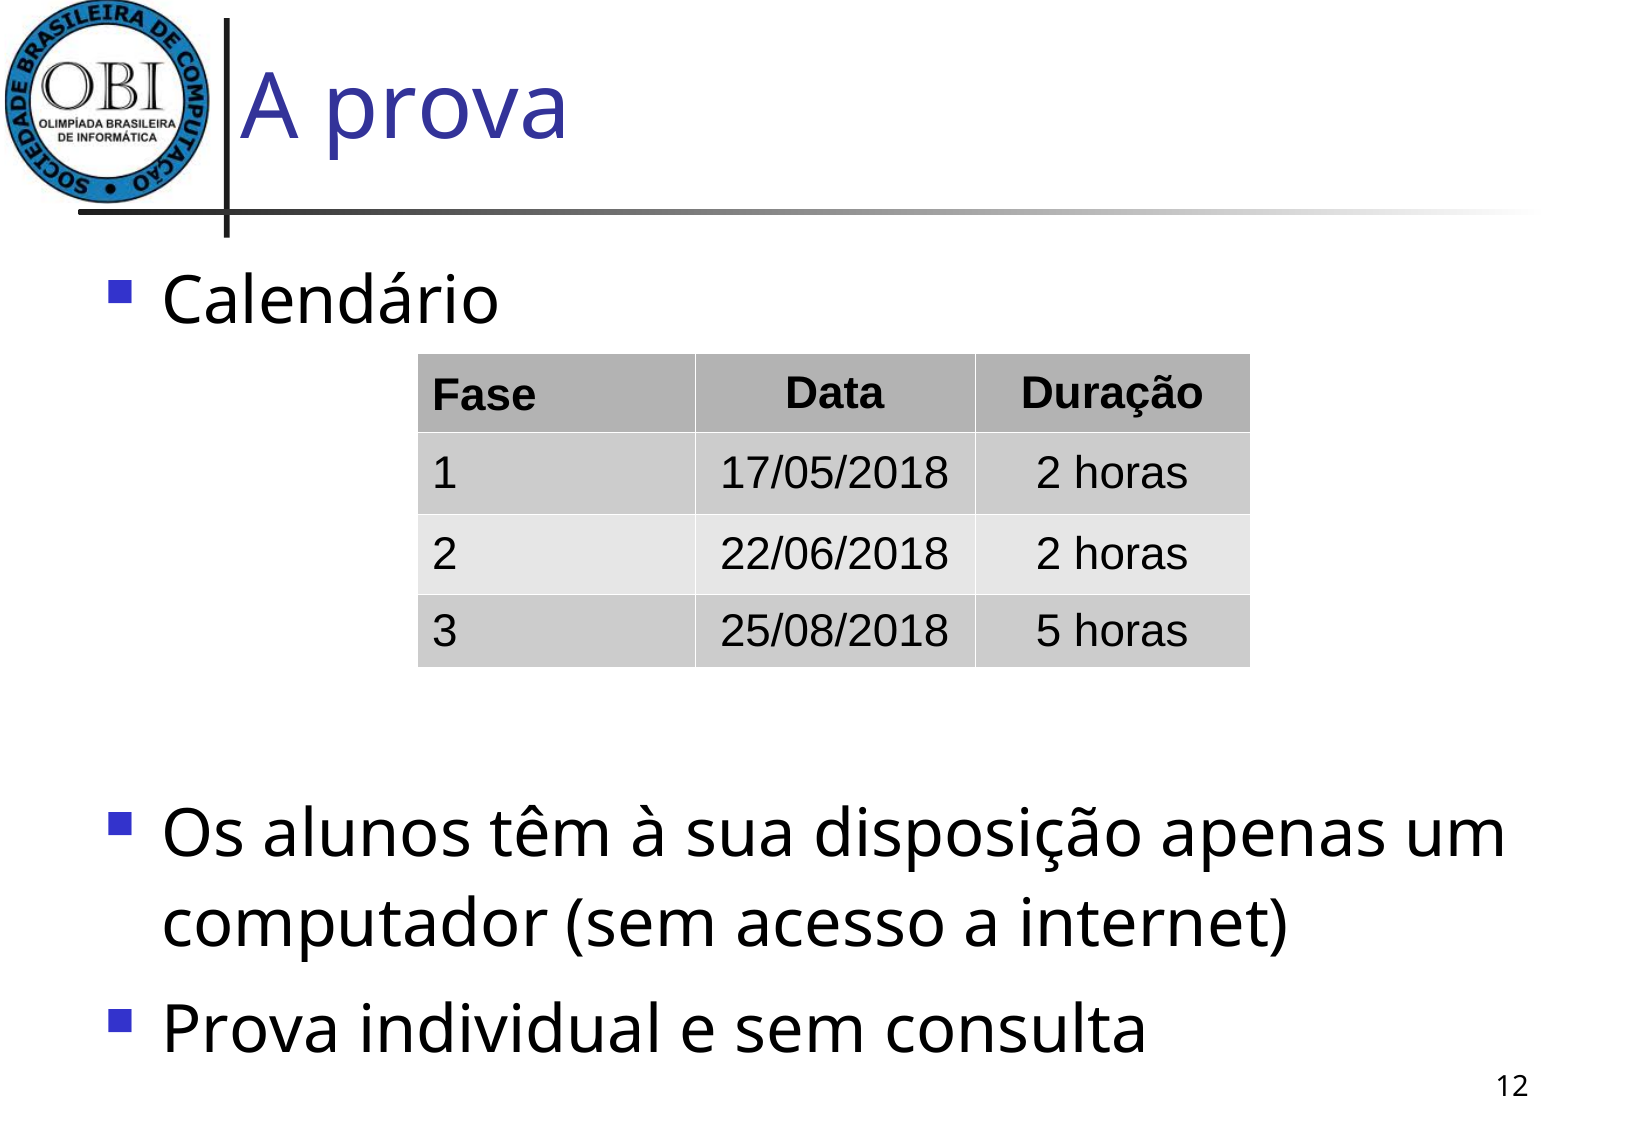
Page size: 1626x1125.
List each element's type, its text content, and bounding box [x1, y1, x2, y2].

table_cell 3 [418, 595, 695, 667]
table_cell 25/08/2018 [696, 595, 975, 667]
table_cell 2 horas [976, 433, 1250, 514]
table_cell 17/05/2018 [696, 433, 975, 514]
table_cell 1 [418, 433, 695, 514]
title A prova [240, 0, 1538, 208]
table_cell 2 [418, 515, 695, 594]
table_cell 5 horas [976, 595, 1250, 667]
table_header Data [696, 354, 975, 432]
table_header Fase [418, 354, 695, 432]
picture [4, 0, 211, 204]
table_cell 2 horas [976, 515, 1250, 594]
list Calendário Os alunos têm à sua disposição apenas um computador (sem acesso a internet) Prova individual e sem consulta [105, 252, 1538, 1034]
table_cell 22/06/2018 [696, 515, 975, 594]
table_header Duração [976, 354, 1250, 432]
